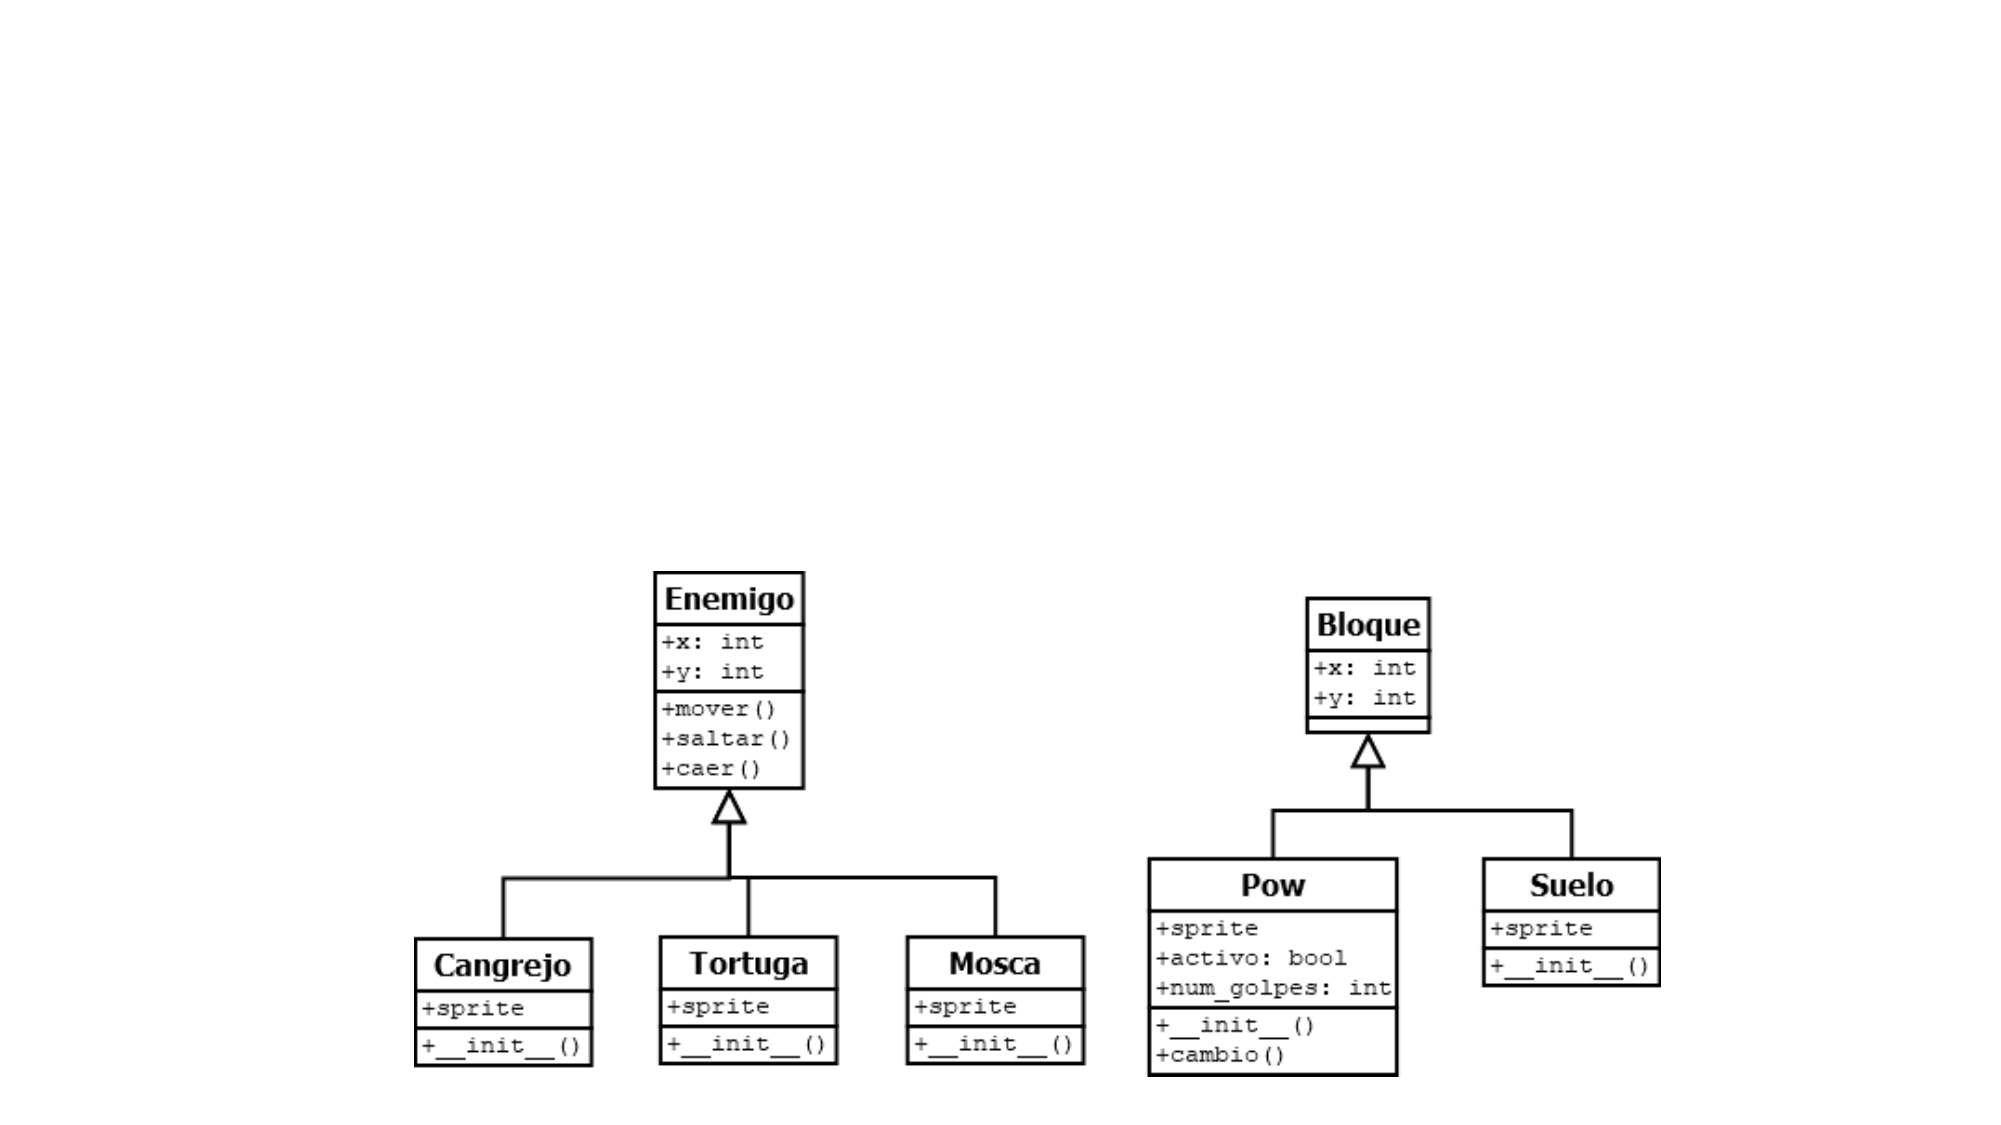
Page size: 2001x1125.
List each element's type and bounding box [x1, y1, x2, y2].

picture [414, 571, 1661, 1077]
